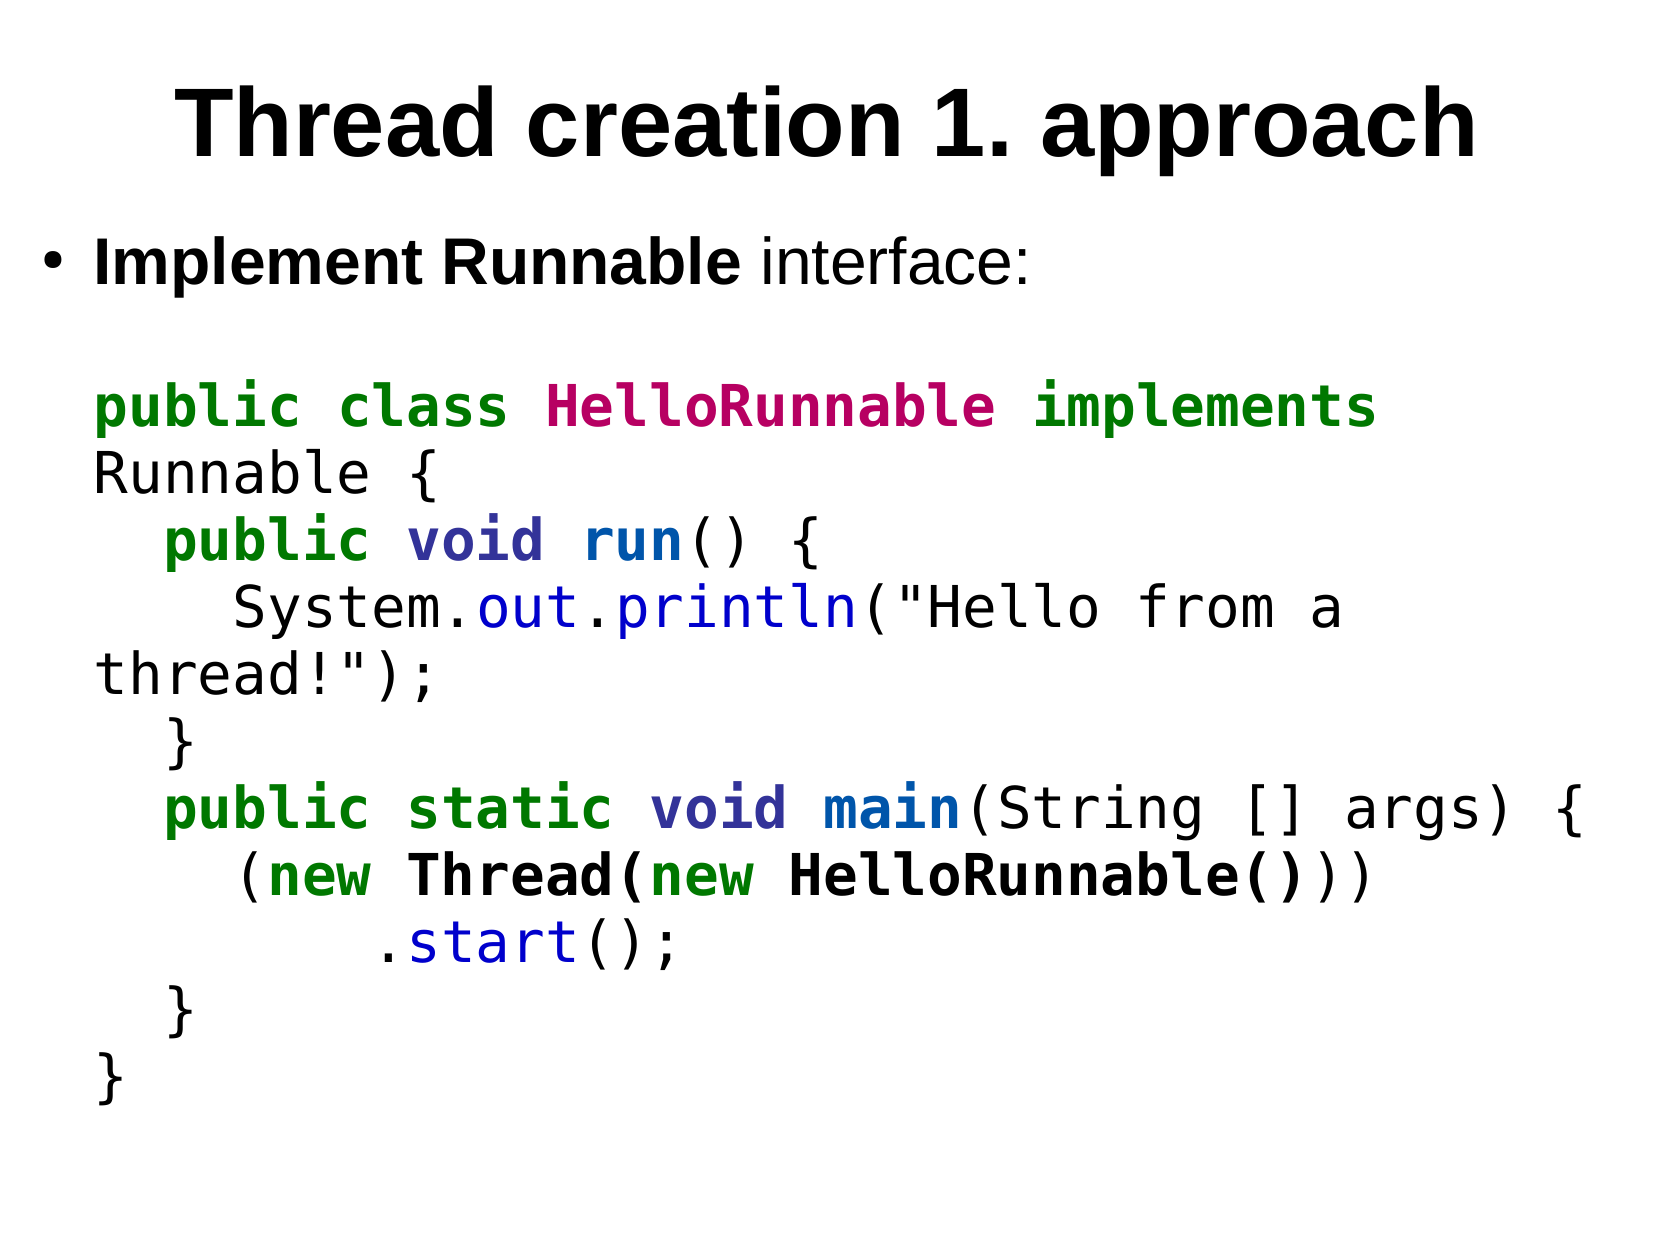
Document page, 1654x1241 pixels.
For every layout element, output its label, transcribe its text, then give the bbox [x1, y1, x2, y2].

title Thread creation 1. approach [82, 49, 1571, 196]
list Implement Runnable interface: public class HelloRunnable implements Runnable { public void run() { System.out.println("Hello from a thread!"); } public static void main(String [] args) { (new Thread(new HelloRunnable())) .start(); } } [23, 225, 1630, 1186]
